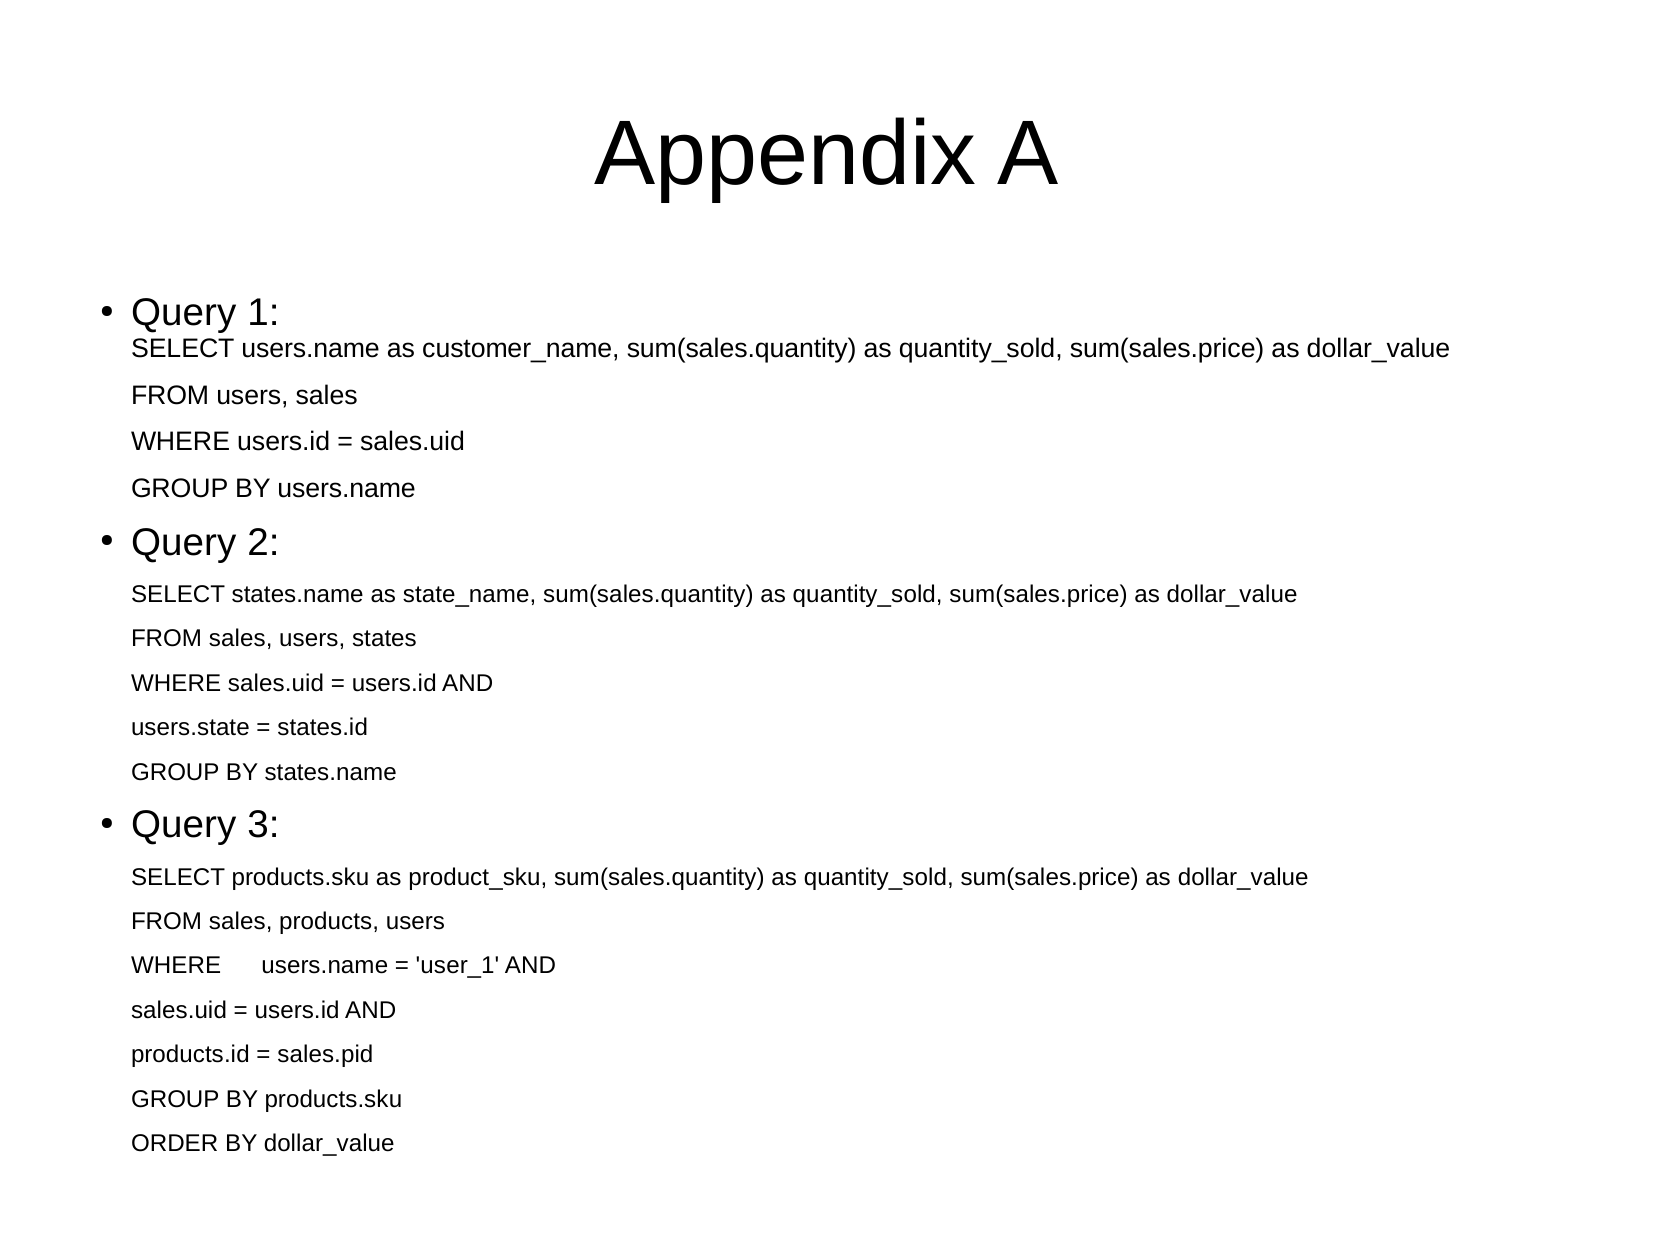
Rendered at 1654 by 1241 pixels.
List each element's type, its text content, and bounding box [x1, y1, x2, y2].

list Query 1: SELECT users.name as customer_name, sum(sales.quantity) as quantity_sold, sum(sales.price) as dollar_value FROM users, sales WHERE users.id = sales.uid GROUP BY users.name Query 2: SELECT states.name as state_name, sum(sales.quantity) as quantity_sold, sum(sales.price) as dollar_value FROM sales, users, states WHERE sales.uid = users.id AND users.state = states.id GROUP BY states.name Query 3: SELECT products.sku as product_sku, sum(sales.quantity) as quantity_sold, sum(sales.price) as dollar_value FROM sales, products, users WHERE users.name = 'user_1' AND sales.uid = users.id AND products.id = sales.pid GROUP BY products.sku ORDER BY dollar_value [90, 290, 1579, 1171]
title Appendix A [82, 49, 1571, 257]
